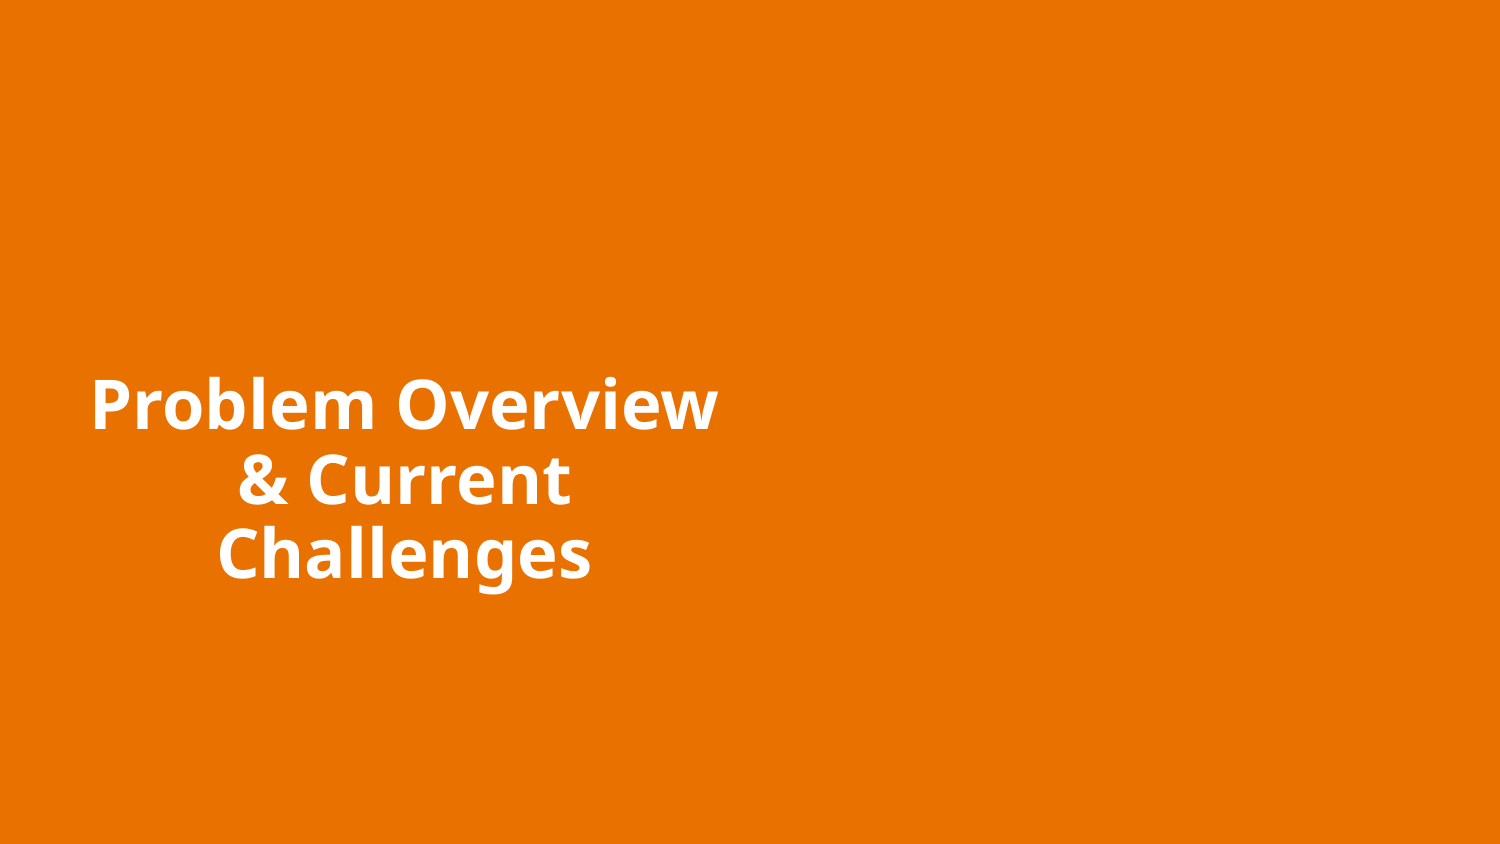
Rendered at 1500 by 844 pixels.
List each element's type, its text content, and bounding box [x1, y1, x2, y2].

title Problem Overview & Current Challenges [58, 261, 757, 599]
